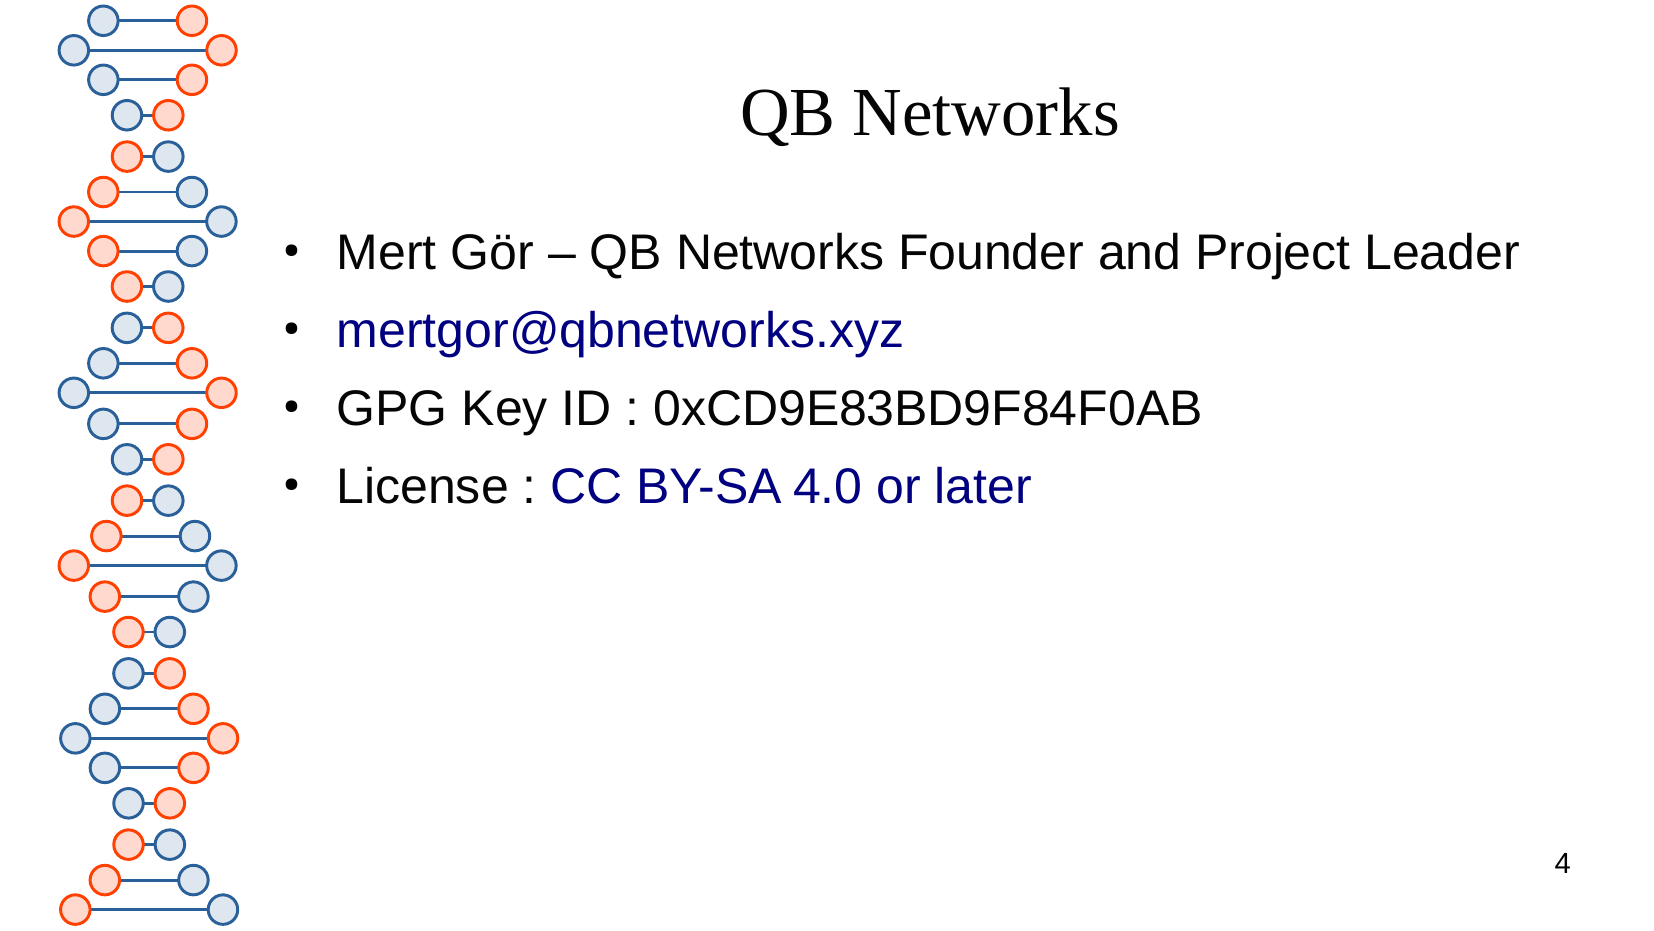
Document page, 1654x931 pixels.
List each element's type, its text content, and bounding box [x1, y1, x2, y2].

title QB Networks [265, 35, 1595, 189]
list Mert Gör – QB Networks Founder and Project Leader mertgor@qbnetworks.xyz GPG Key ID : 0xCD9E83BD9F84F0AB License : CC BY-SA 4.0 or later [265, 224, 1595, 764]
